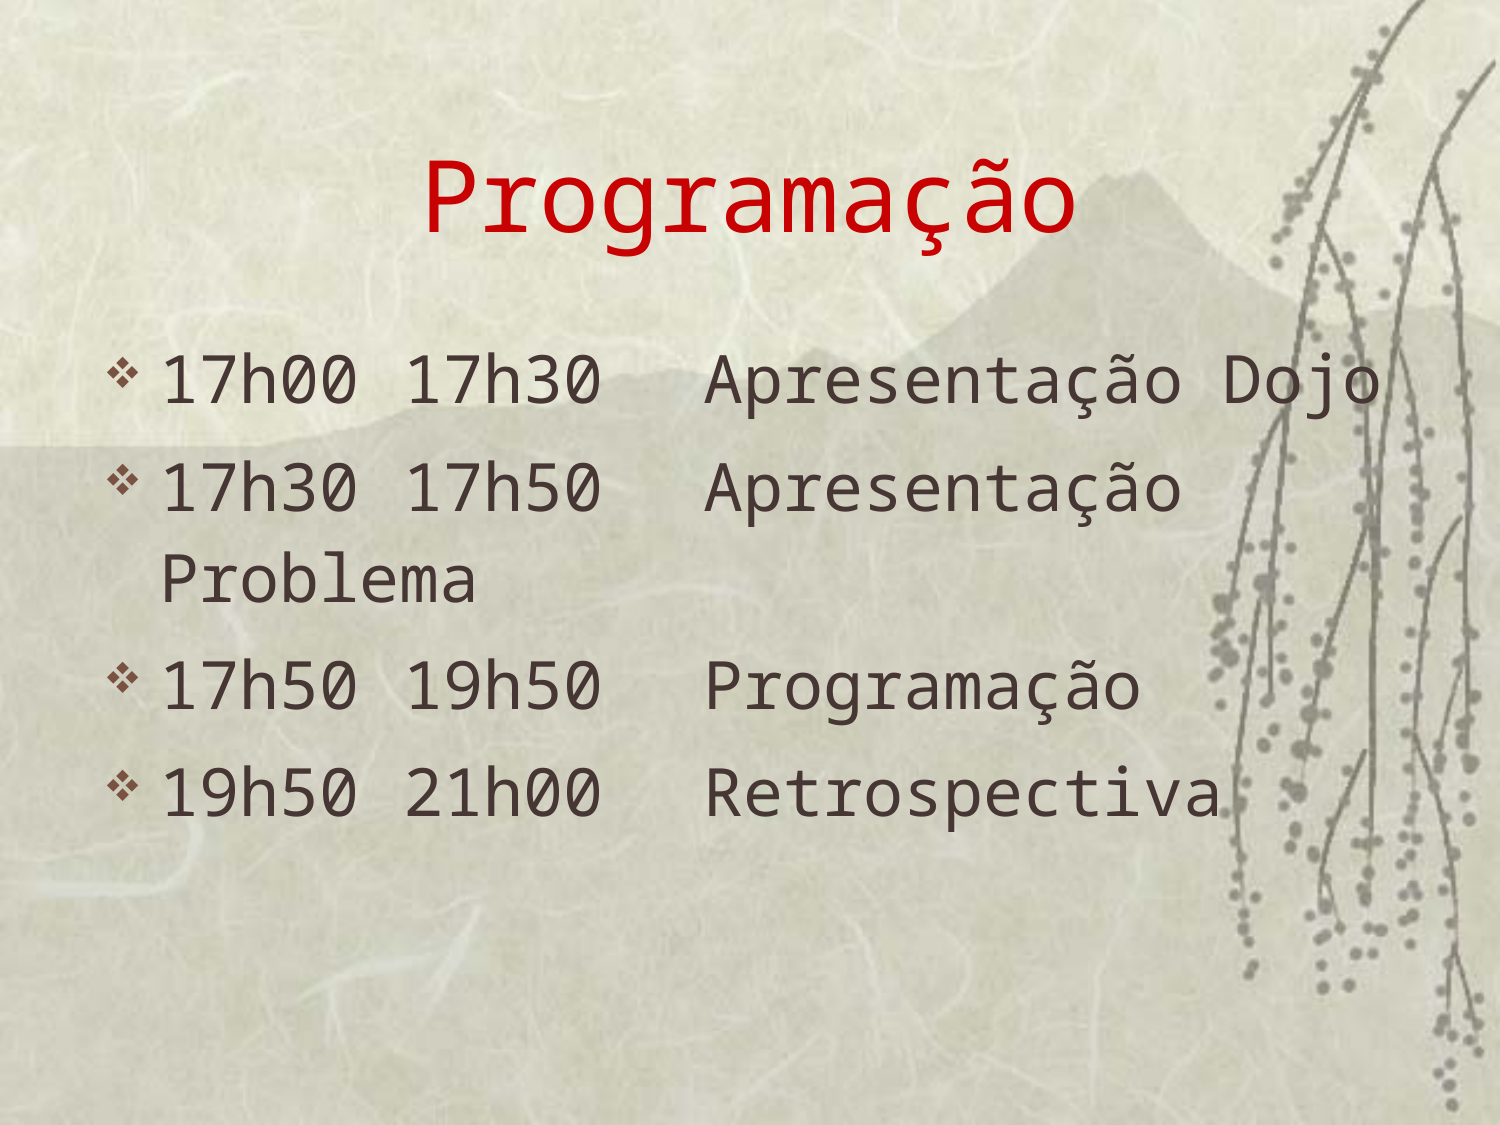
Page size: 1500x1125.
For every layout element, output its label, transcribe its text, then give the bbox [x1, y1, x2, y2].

list 17h00 17h30 Apresentação Dojo 17h30 17h50 Apresentação Problema 17h50 19h50 Programação 19h50 21h00 Retrospectiva [88, 324, 1477, 1001]
title Programação [112, 99, 1388, 288]
picture [0, 0, 1500, 1125]
